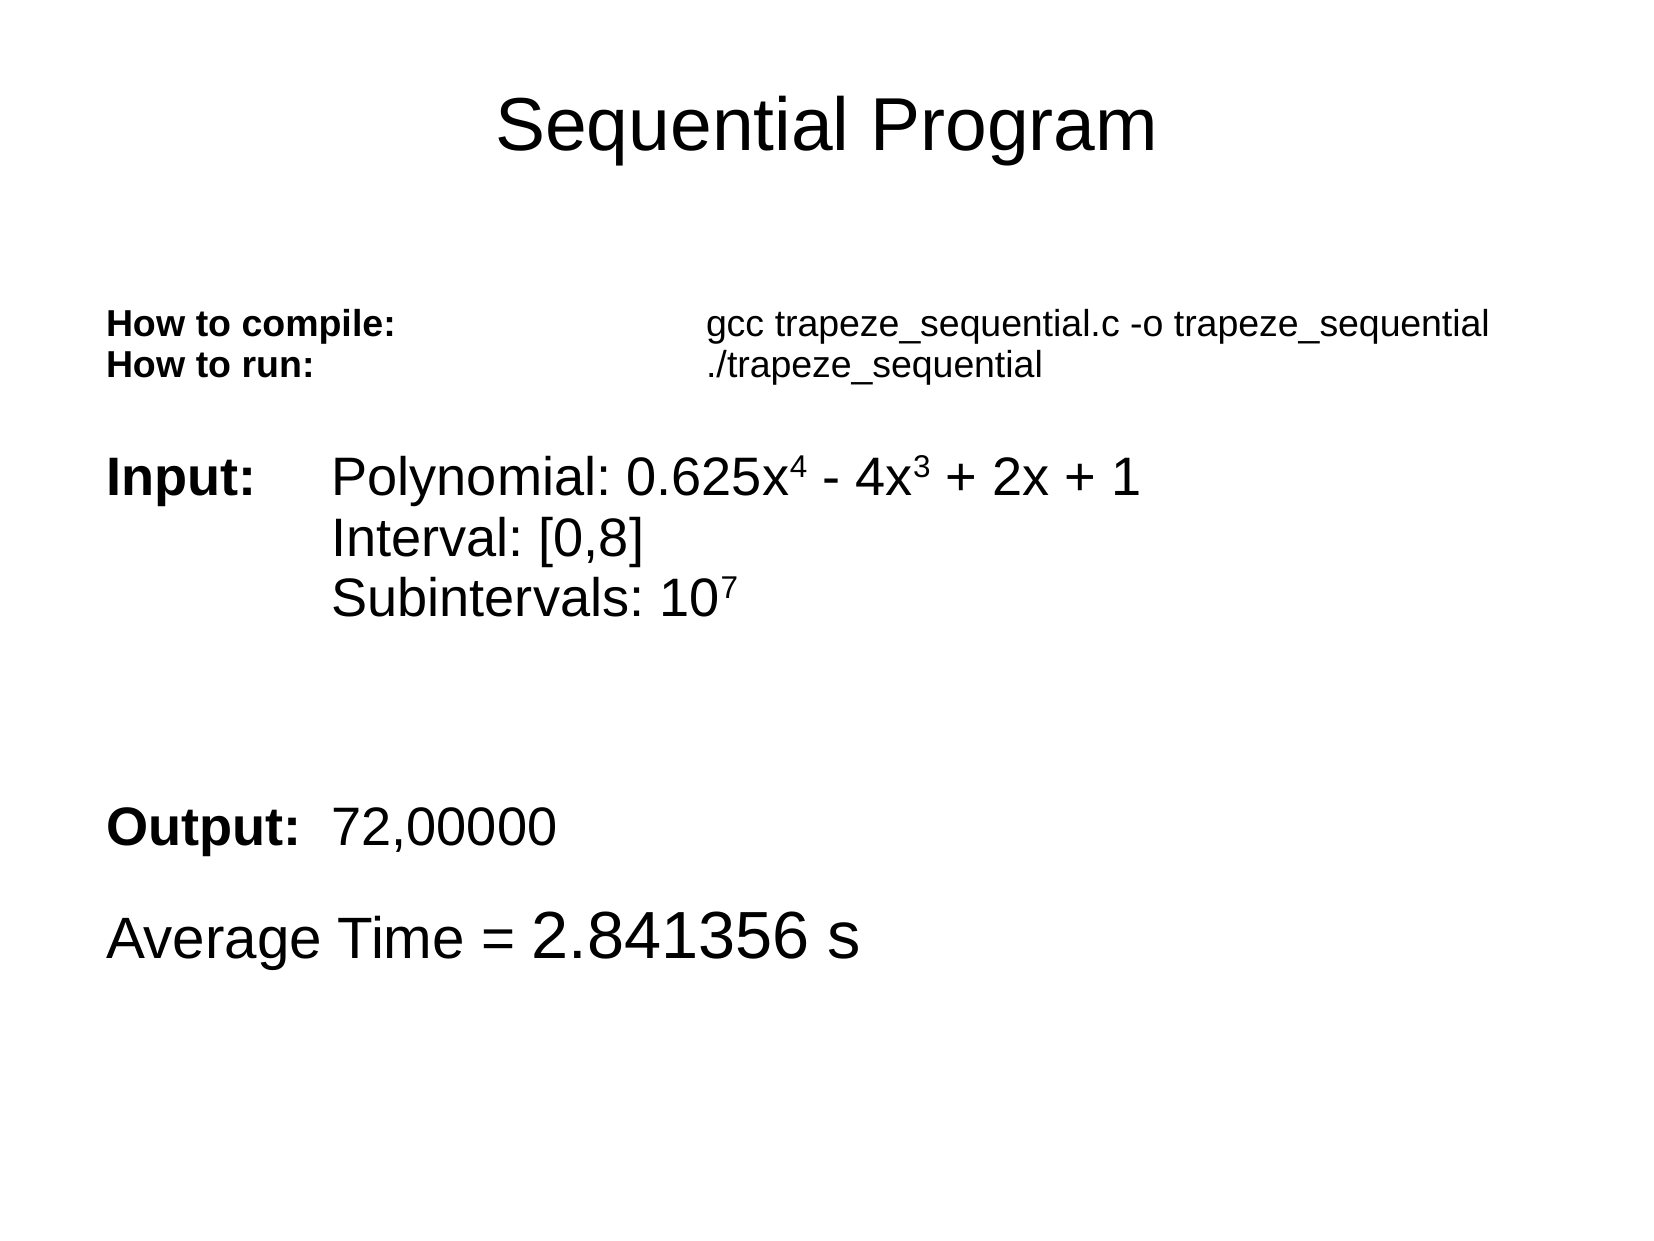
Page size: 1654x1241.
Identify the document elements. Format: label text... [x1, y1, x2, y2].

text_box Sequential Program [283, 75, 1371, 174]
text_box How to compile: gcc trapeze_sequential.c -o trapeze_sequential How to run: ./trapeze_sequential Input: Polynomial: 0.625x4 - 4x3 + 2x + 1 Interval: [0,8] Subintervals: 107 Output: 72,00000 Average Time = 2.841356 s [91, 294, 1602, 1076]
